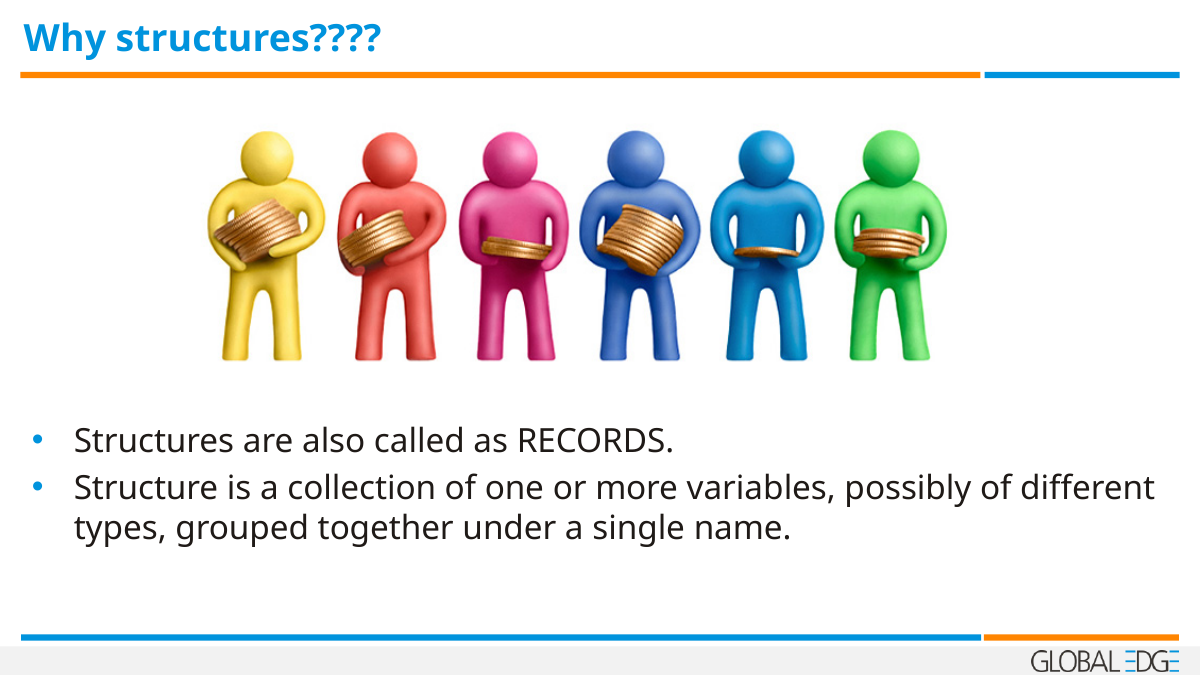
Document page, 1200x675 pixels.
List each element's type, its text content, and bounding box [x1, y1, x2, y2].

list Structures are also called as RECORDS. Structure is a collection of one or more variables, possibly of different types, grouped together under a single name. [20, 87, 1179, 628]
title Why structures???? [12, 9, 1088, 63]
picture [1031, 650, 1179, 672]
picture [150, 97, 1000, 400]
